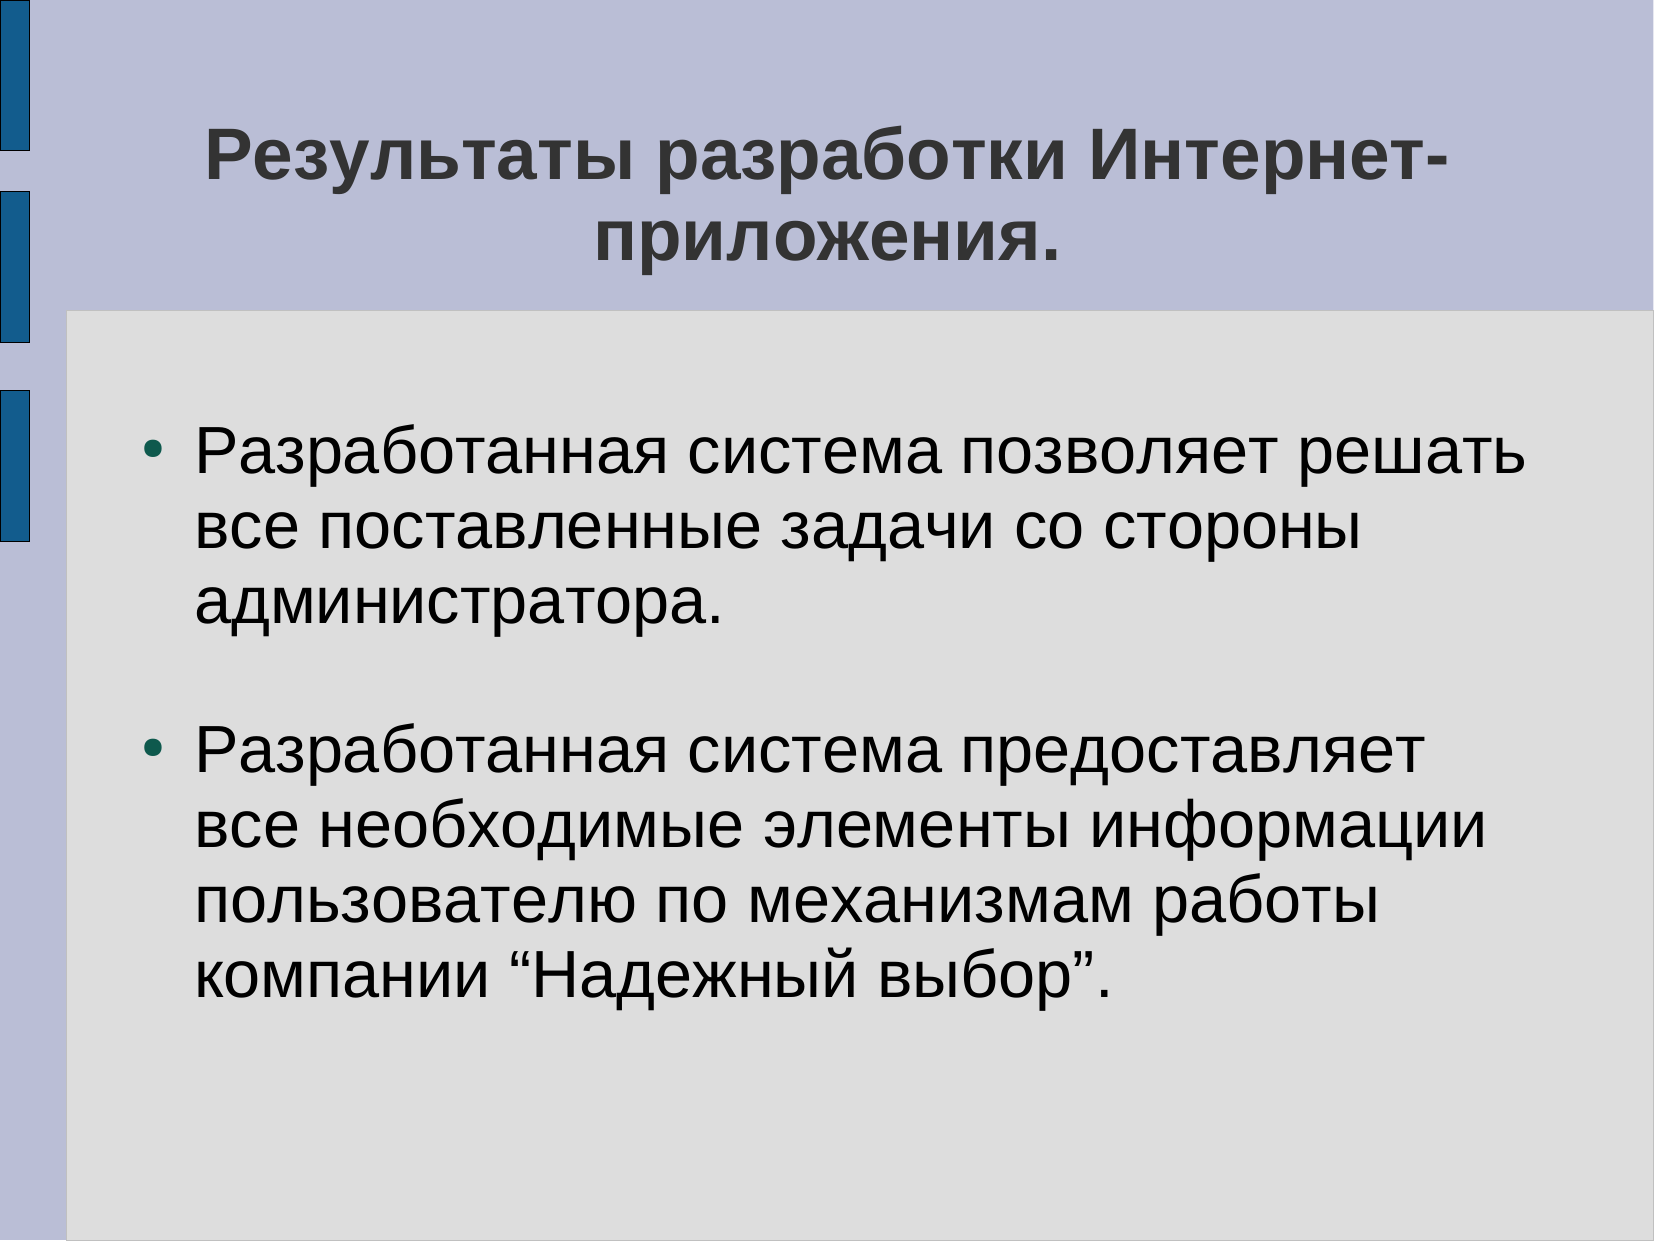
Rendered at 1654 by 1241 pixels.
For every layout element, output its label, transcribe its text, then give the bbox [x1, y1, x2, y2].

title Результаты разработки Интернет-приложения. [121, 91, 1534, 299]
list Разработанная система позволяет решать все поставленные задачи со стороны администратора. Разработанная система предоставляет все необходимые элементы информации пользователю по механизмам работы компании “Надежный выбор”. [123, 413, 1536, 1010]
